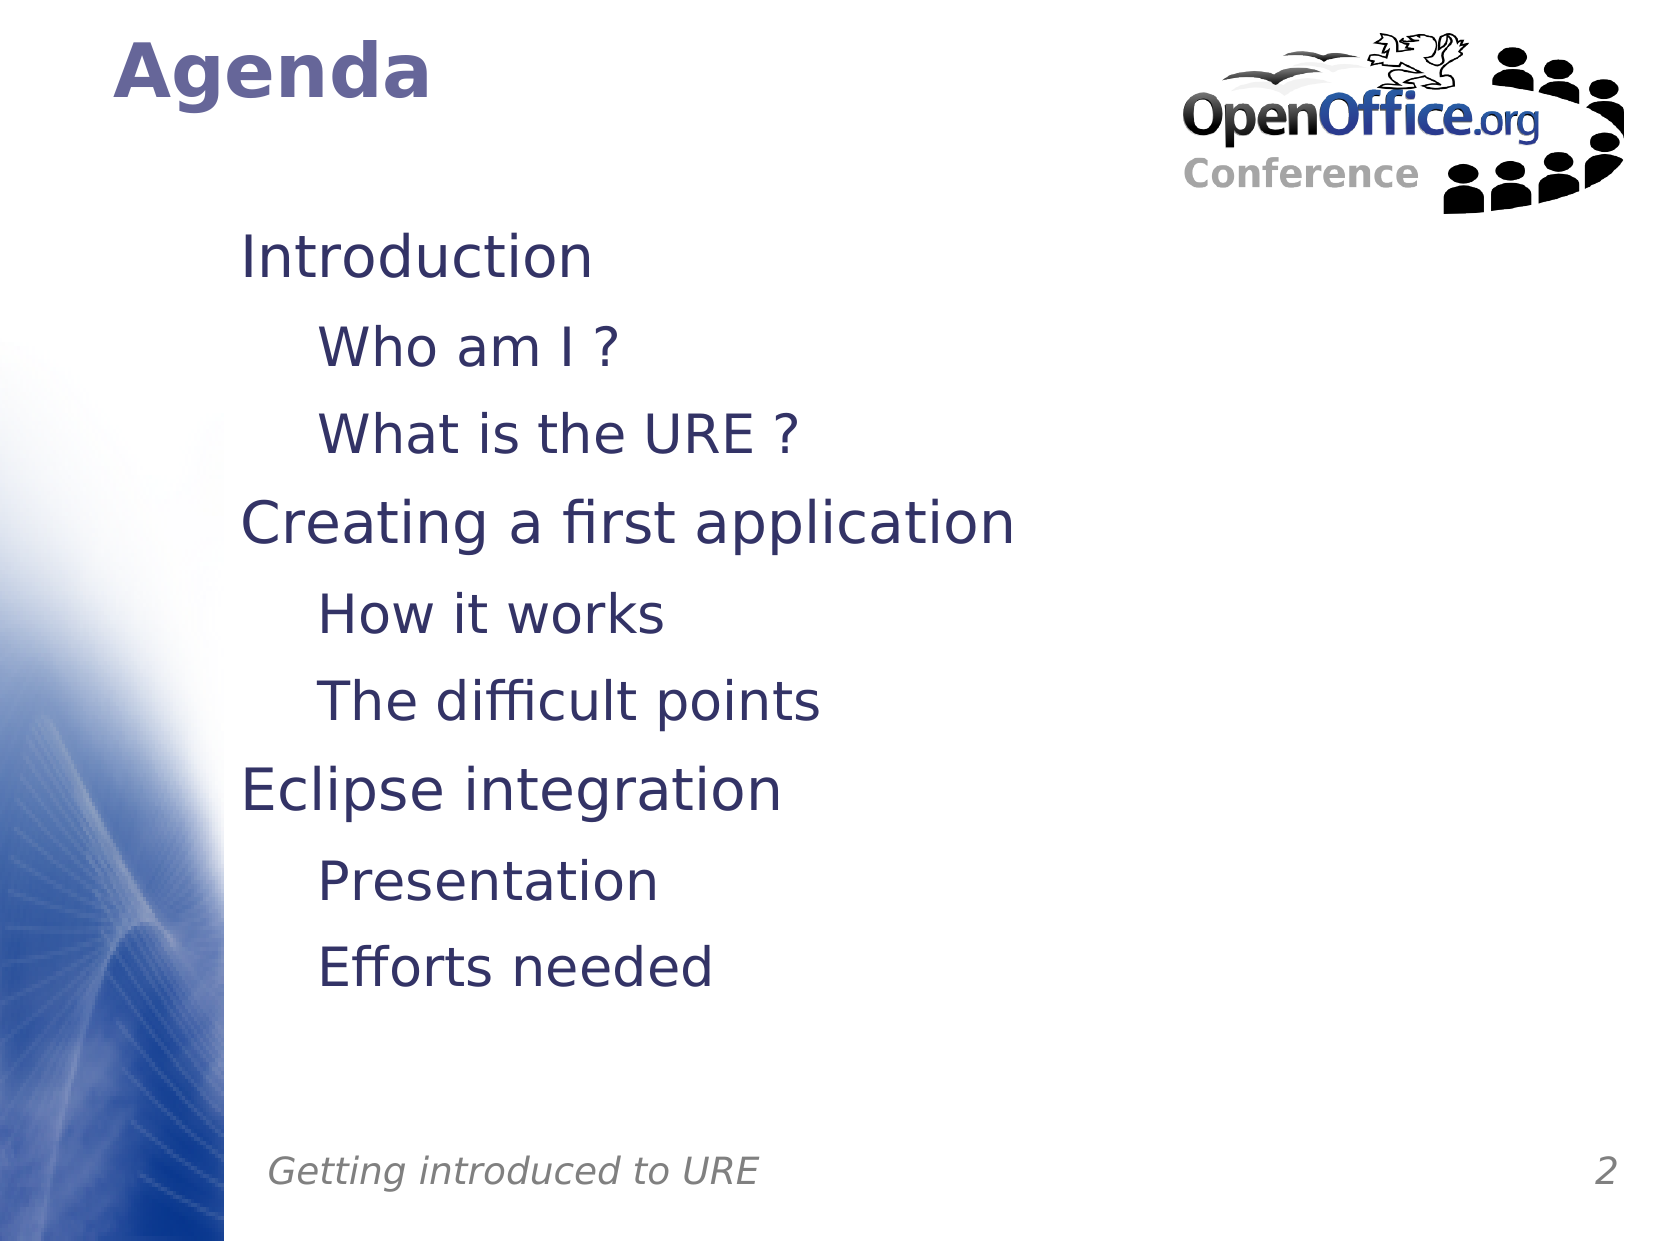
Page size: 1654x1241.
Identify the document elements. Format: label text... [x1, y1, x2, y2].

list Introduction Who am I ? What is the URE ? Creating a first application How it works The difficult points Eclipse integration Presentation Efforts needed [223, 223, 1619, 1133]
title Agenda [24, 15, 987, 129]
picture [0, 0, 224, 1241]
picture [1183, 33, 1624, 214]
